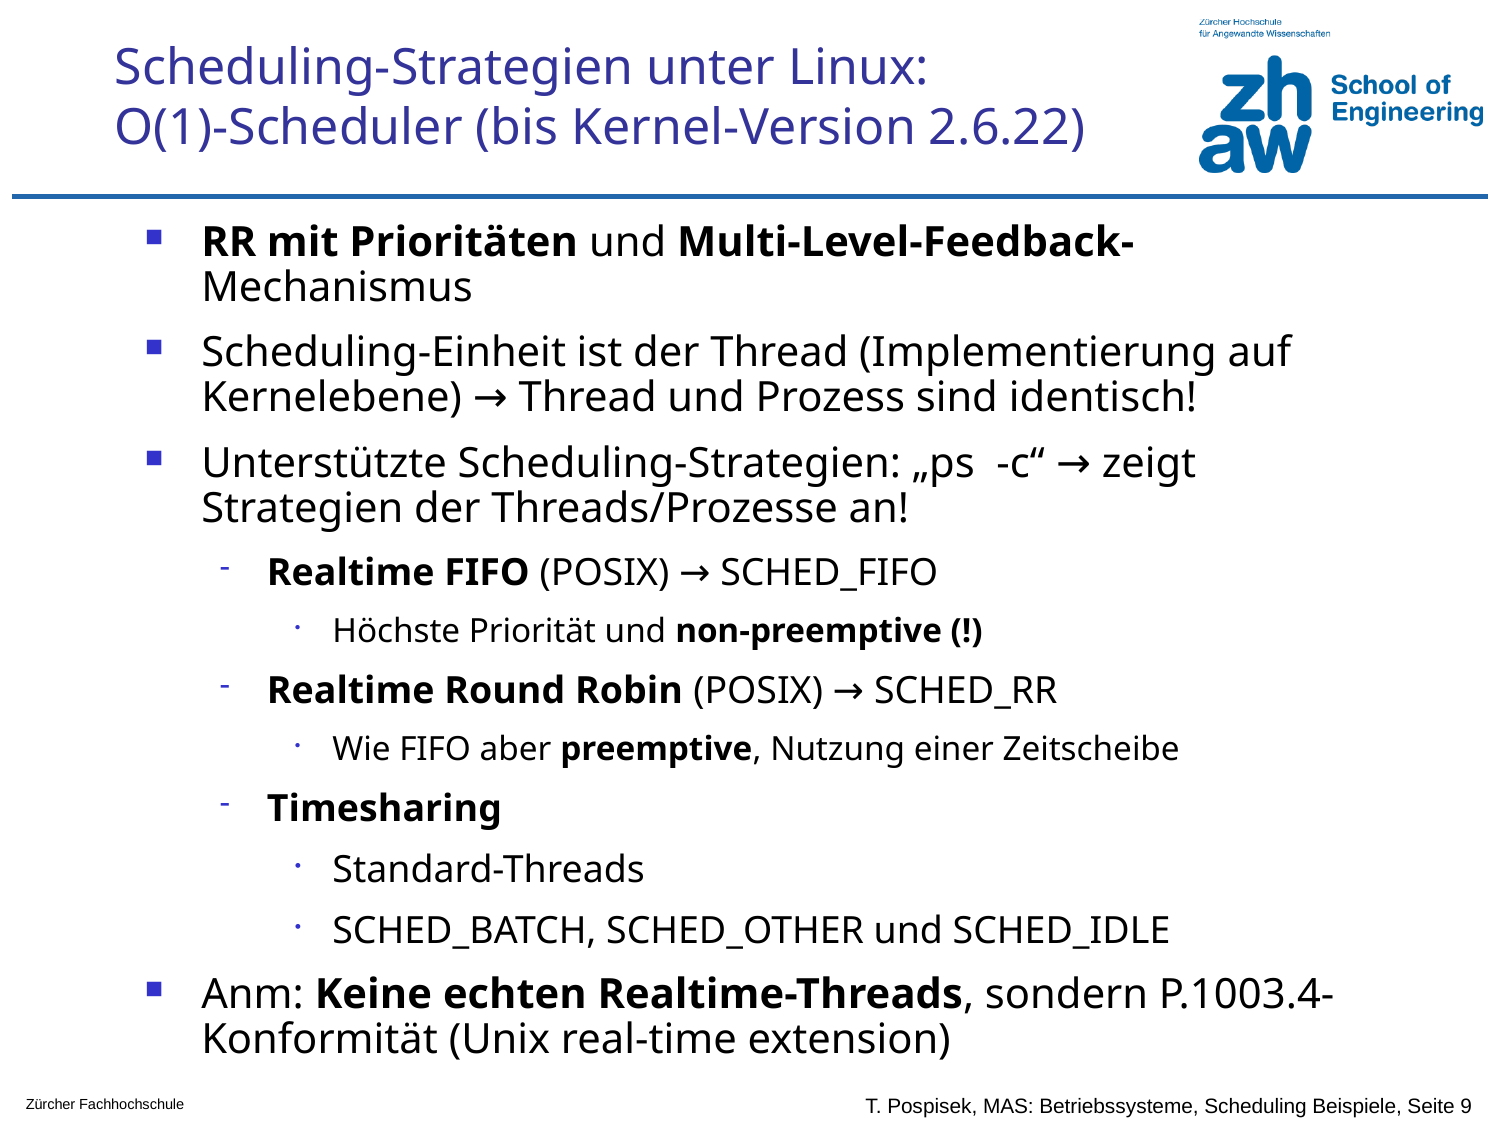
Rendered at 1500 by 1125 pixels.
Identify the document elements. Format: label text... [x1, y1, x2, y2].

picture [1199, 19, 1483, 173]
list RR mit Prioritäten und Multi-Level-Feedback-Mechanismus Scheduling-Einheit ist der Thread (Implementierung auf Kernelebene) → Thread und Prozess sind identisch! Unterstützte Scheduling-Strategien: „ps -c“ → zeigt Strategien der Threads/Prozesse an! Realtime FIFO (POSIX) → SCHED_FIFO Höchste Priorität und non-preemptive (!) Realtime Round Robin (POSIX) → SCHED_RR Wie FIFO aber preemptive, Nutzung einer Zeitscheibe Timesharing Standard-Threads SCHED_BATCH, SCHED_OTHER und SCHED_IDLE Anm: Keine echten Realtime-Threads, sondern P.1003.4-Konformität (Unix real-time extension) [129, 212, 1405, 976]
title Scheduling-Strategien unter Linux: O(1)-Scheduler (bis Kernel-Version 2.6.22) [99, 50, 1379, 163]
